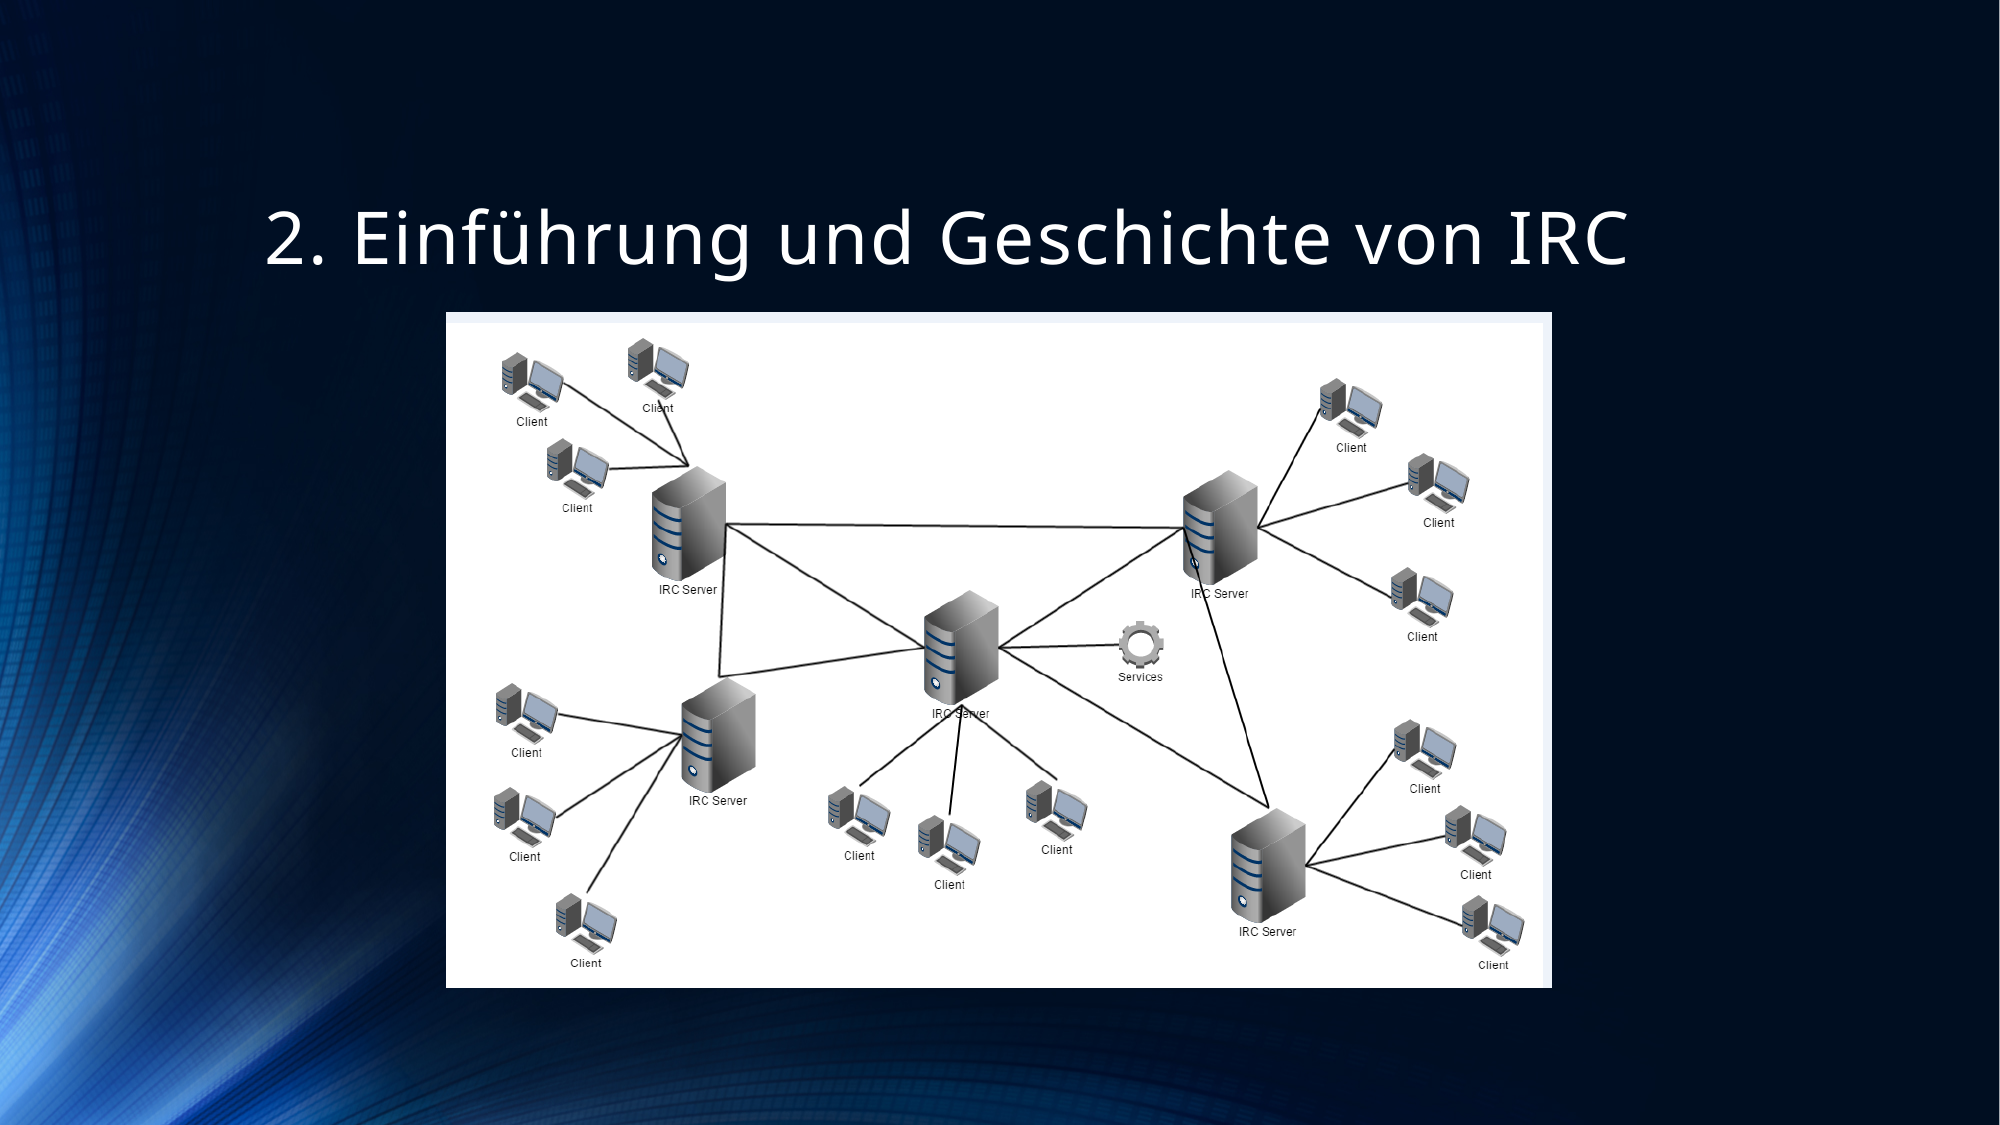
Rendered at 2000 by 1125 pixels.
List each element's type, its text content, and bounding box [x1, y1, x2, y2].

title 2. Einführung und Geschichte von IRC [249, 62, 1750, 288]
picture [0, 0, 2000, 1125]
